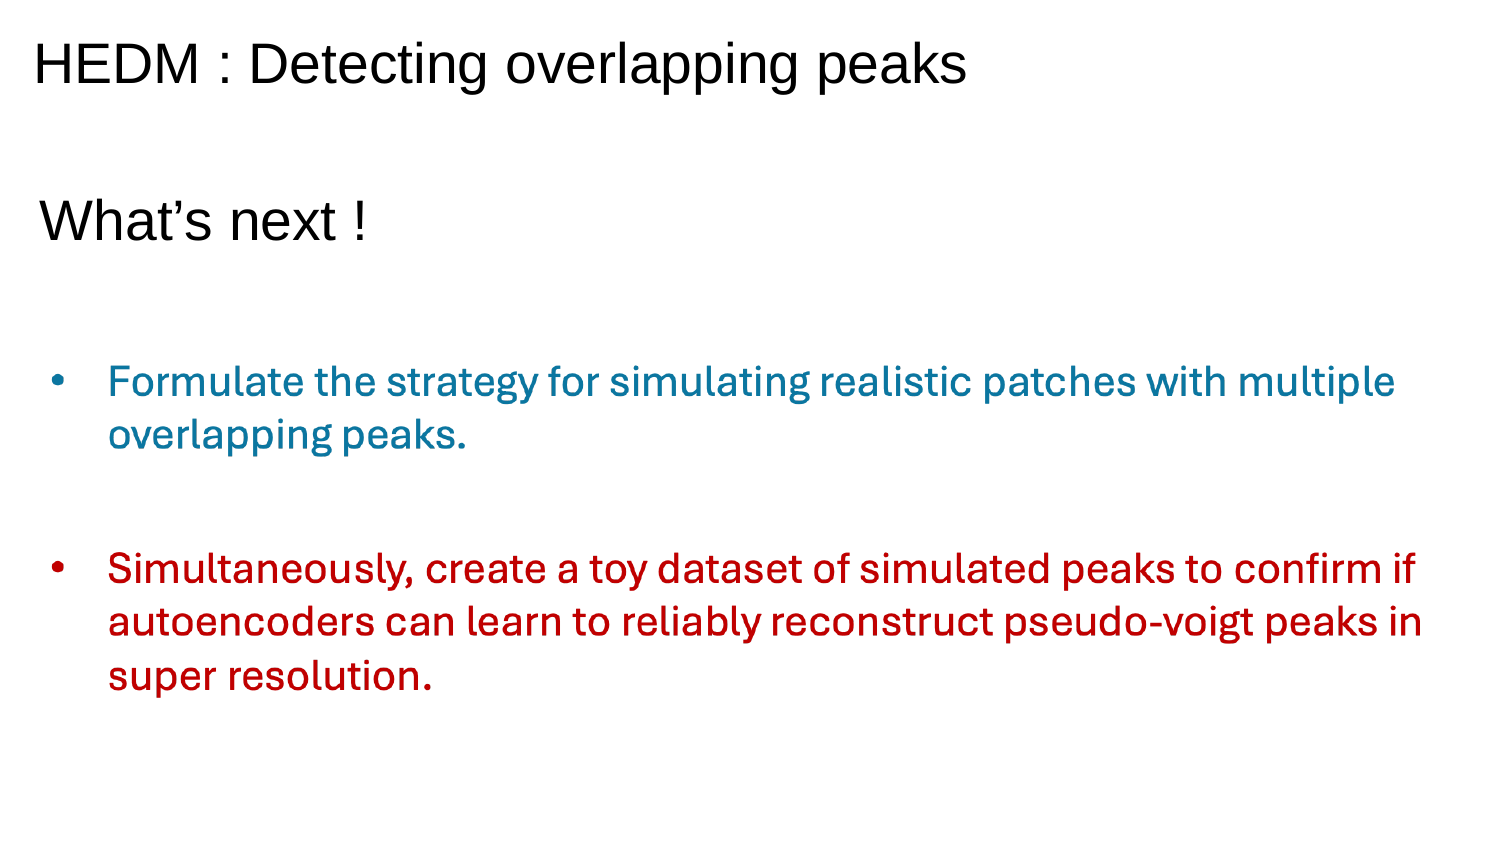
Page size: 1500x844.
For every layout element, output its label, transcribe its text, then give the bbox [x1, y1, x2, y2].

title HEDM : Detecting overlapping peaks [18, 17, 1417, 112]
title What’s next ! [24, 173, 1423, 268]
picture [24, 317, 1475, 731]
